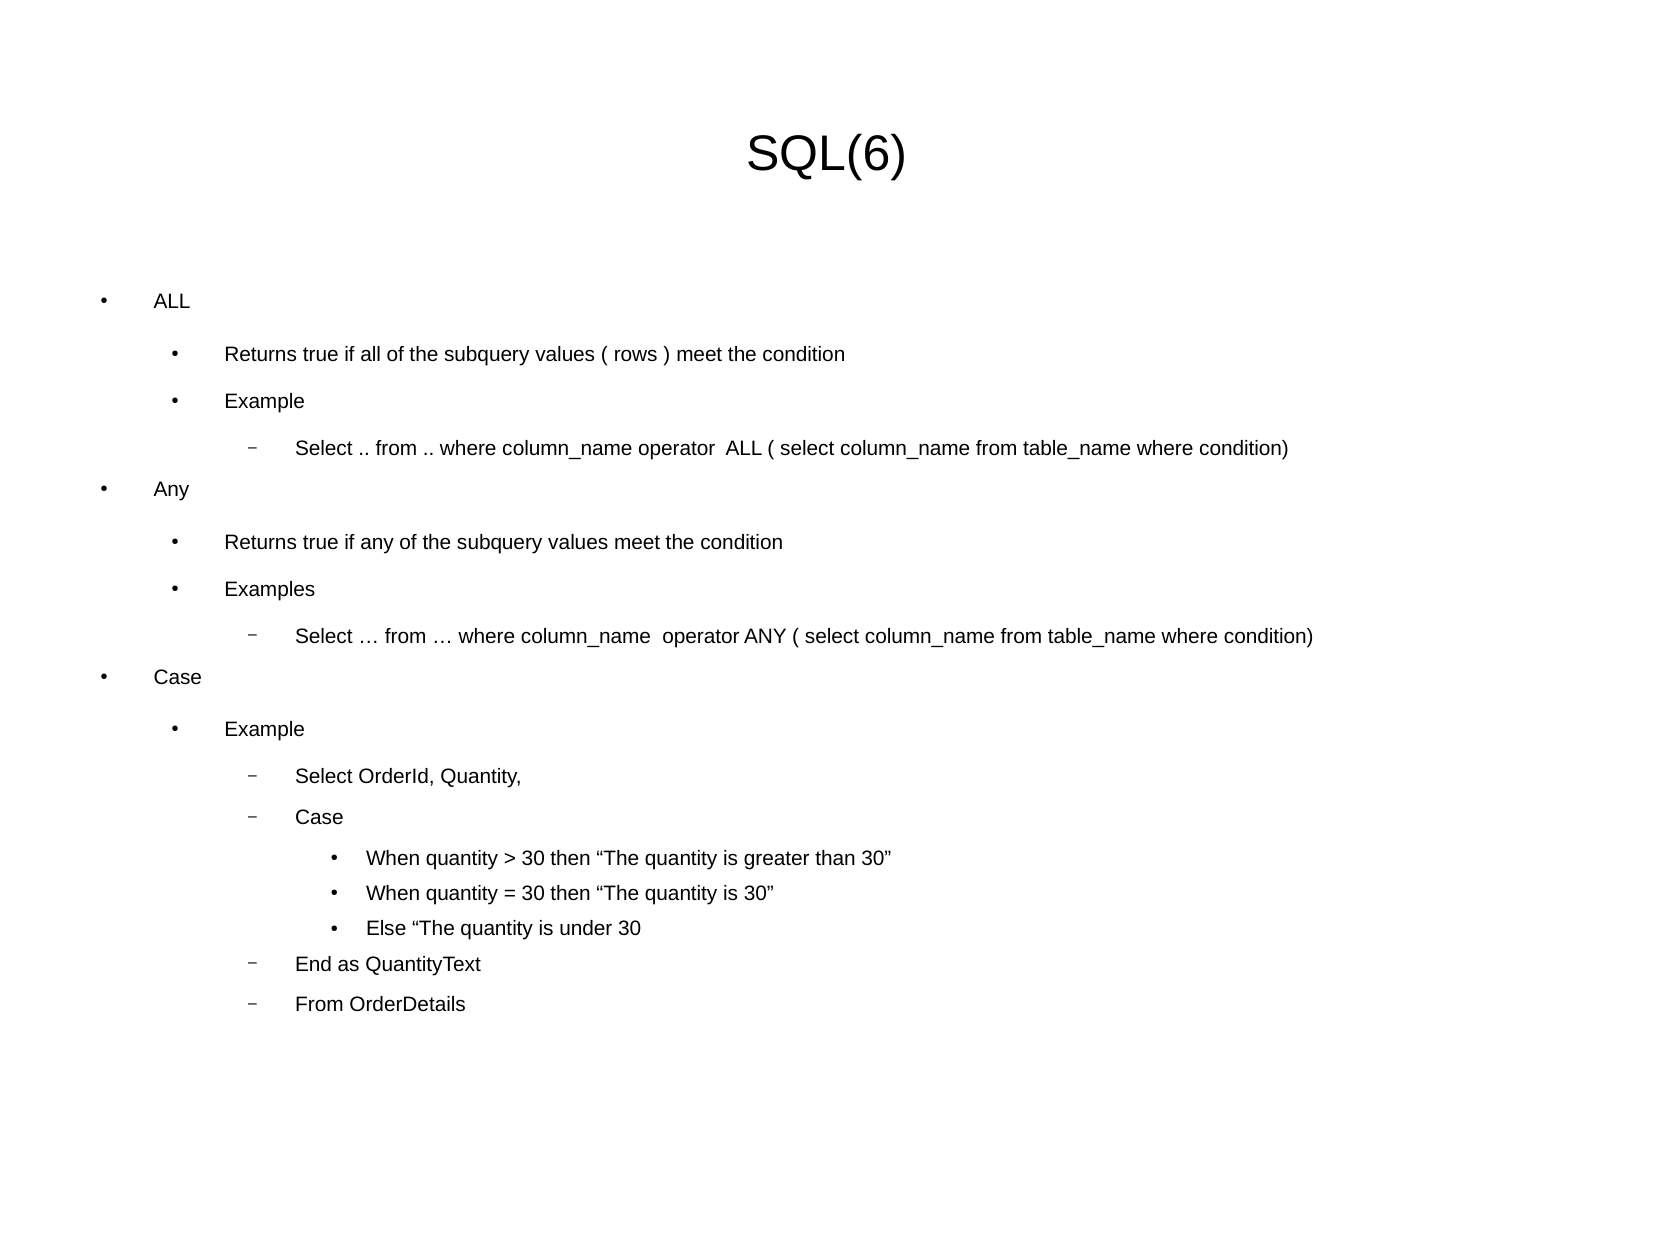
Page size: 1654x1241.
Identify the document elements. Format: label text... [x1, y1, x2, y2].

title SQL(6) [82, 49, 1571, 257]
list ALL Returns true if all of the subquery values ( rows ) meet the condition Example Select .. from .. where column_name operator ALL ( select column_name from table_name where condition) Any Returns true if any of the subquery values meet the condition Examples Select … from … where column_name operator ANY ( select column_name from table_name where condition) Case Example Select OrderId, Quantity, Case When quantity > 30 then “The quantity is greater than 30” When quantity = 30 then “The quantity is 30” Else “The quantity is under 30 End as QuantityText From OrderDetails [82, 290, 1576, 1216]
